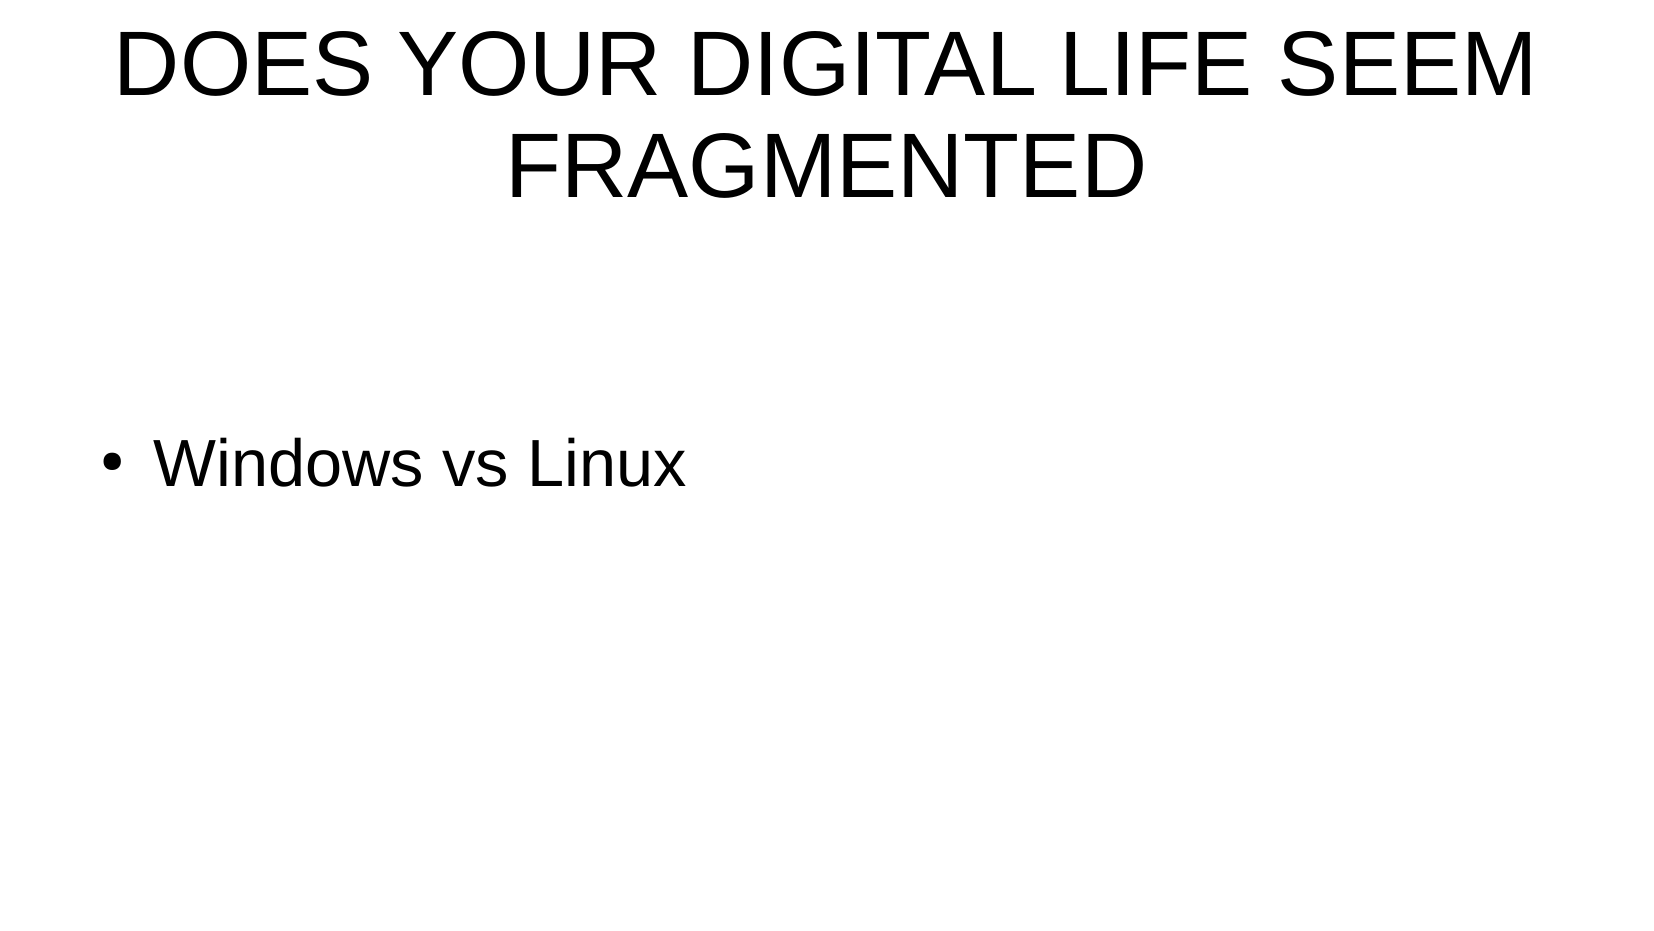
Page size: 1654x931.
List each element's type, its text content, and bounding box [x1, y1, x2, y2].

list Windows vs Linux [82, 217, 1571, 758]
title DOES YOUR DIGITAL LIFE SEEM FRAGMENTED [82, 12, 1571, 217]
